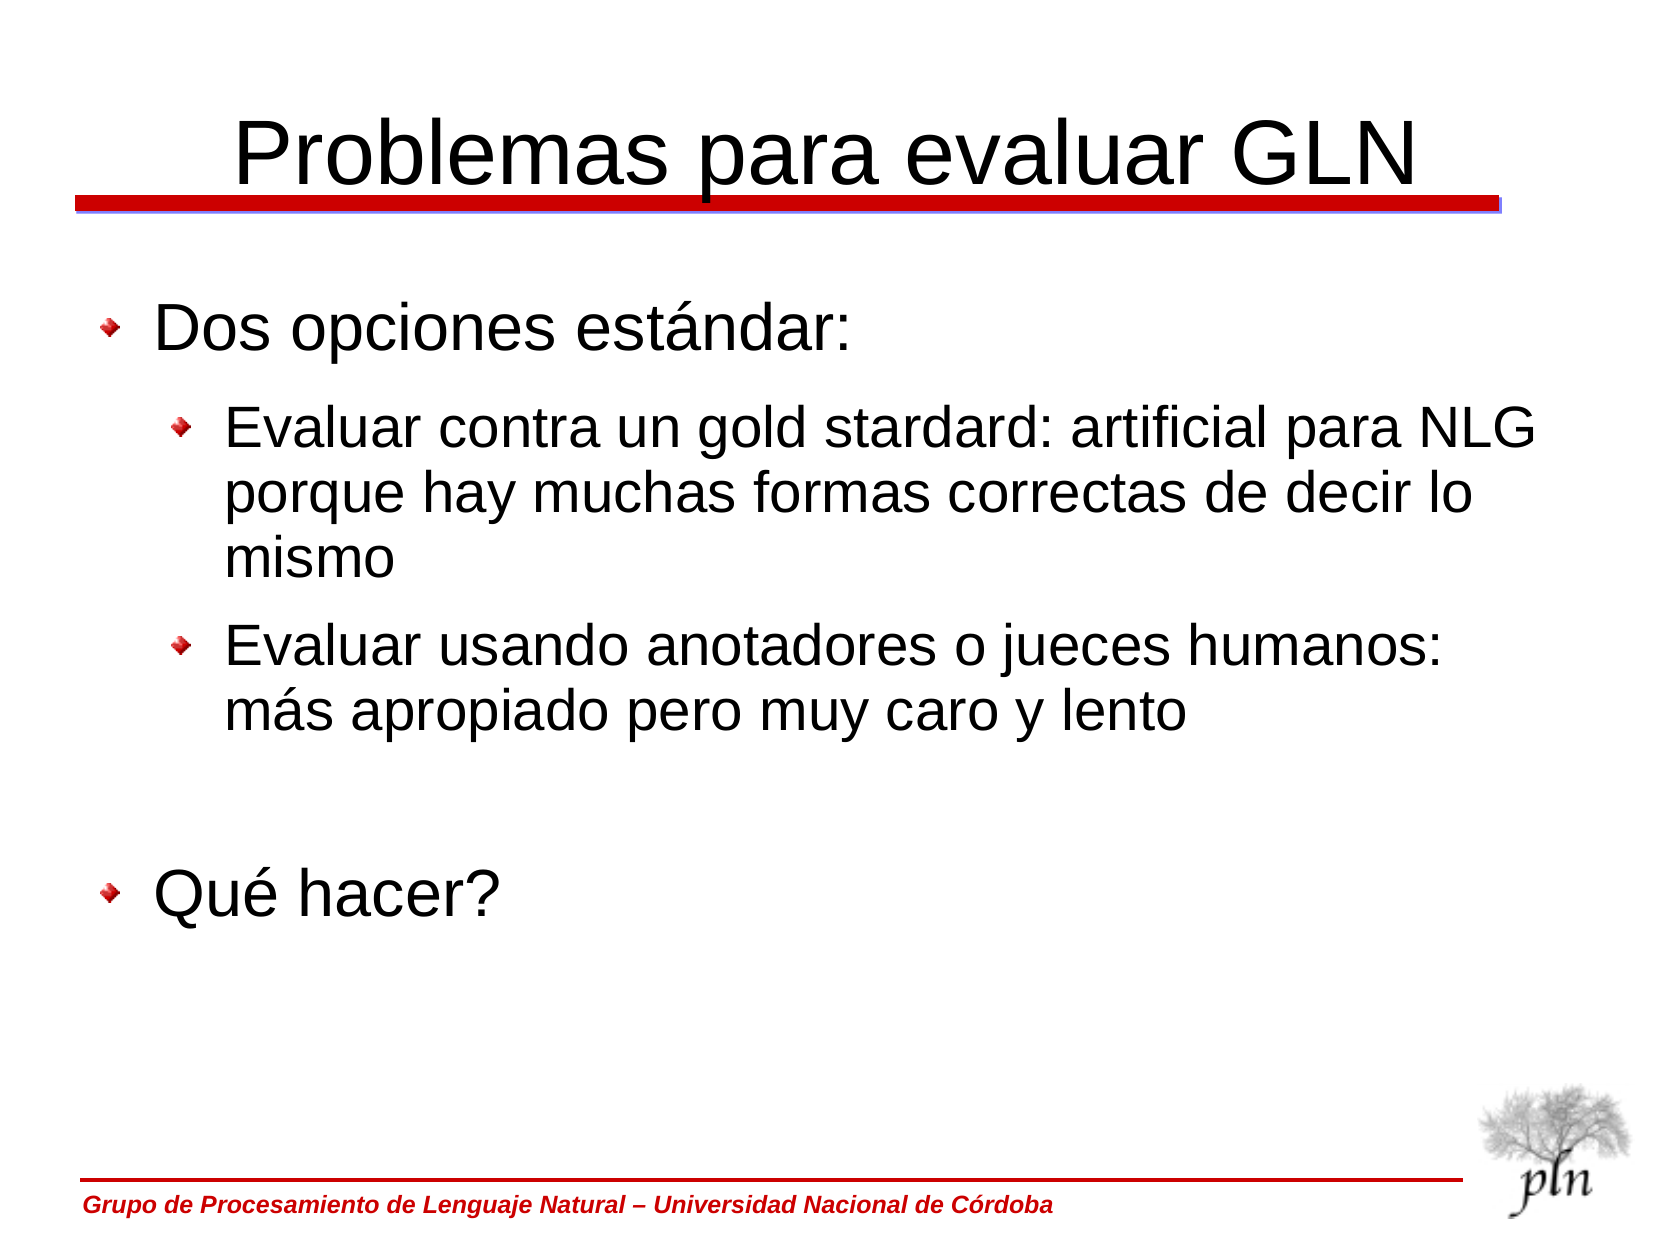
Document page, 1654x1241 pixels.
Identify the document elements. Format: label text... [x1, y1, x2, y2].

picture [1477, 1083, 1635, 1219]
title Problemas para evaluar GLN [82, 56, 1571, 250]
list Dos opciones estándar: Evaluar contra un gold stardard: artificial para NLG porque hay muchas formas correctas de decir lo mismo Evaluar usando anotadores o jueces humanos: más apropiado pero muy caro y lento Qué hacer? [82, 290, 1571, 1109]
